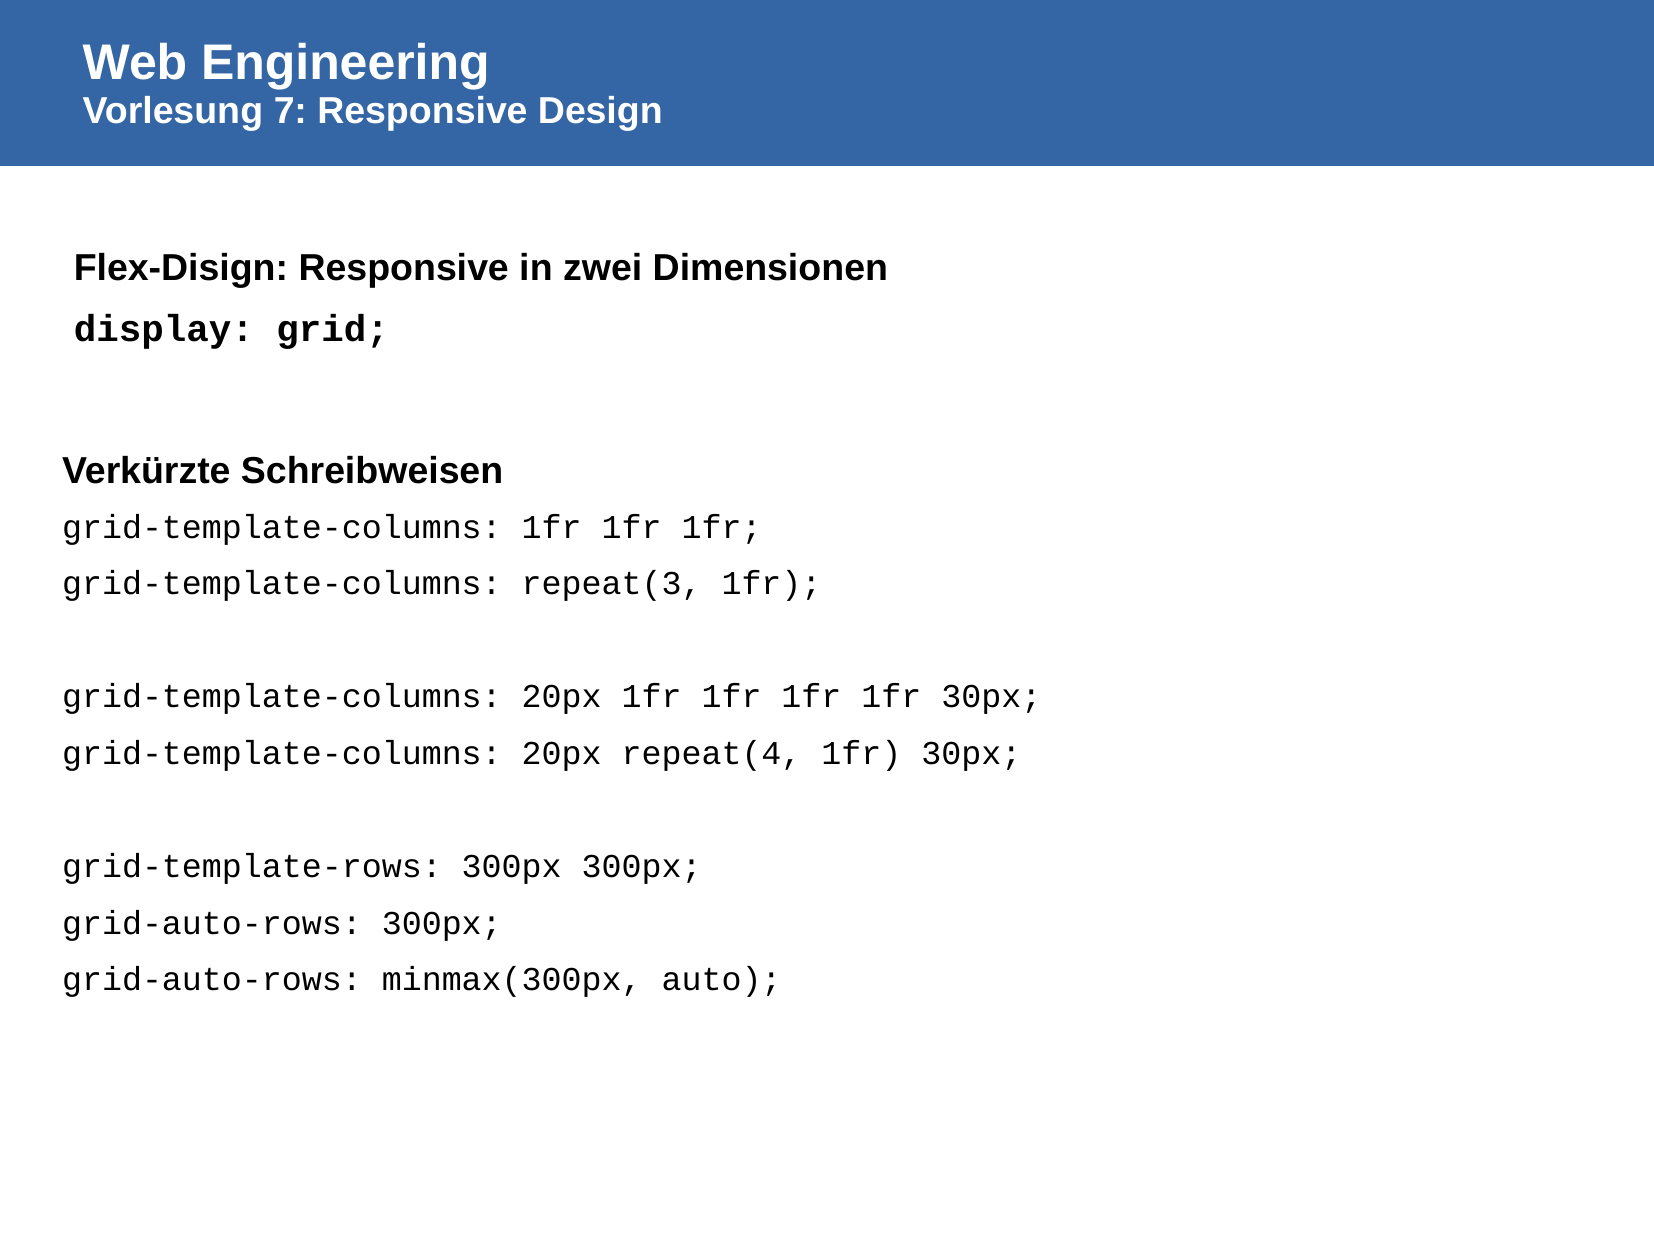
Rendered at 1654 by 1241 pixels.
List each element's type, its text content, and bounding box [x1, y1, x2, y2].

text_box Flex-Disign: Responsive in zwei Dimensionen display: grid; [59, 218, 1566, 361]
title Web Engineering Vorlesung 7: Responsive Design [82, 0, 1571, 166]
text_box Verkürzte Schreibweisen grid-template-columns: 1fr 1fr 1fr; grid-template-columns: repeat(3, 1fr); grid-template-columns: 20px 1fr 1fr 1fr 1fr 30px; grid-template-columns: 20px repeat(4, 1fr) 30px; grid-template-rows: 300px 300px; grid-auto-rows: 300px; grid-auto-rows: minmax(300px, auto); [47, 421, 1057, 1122]
